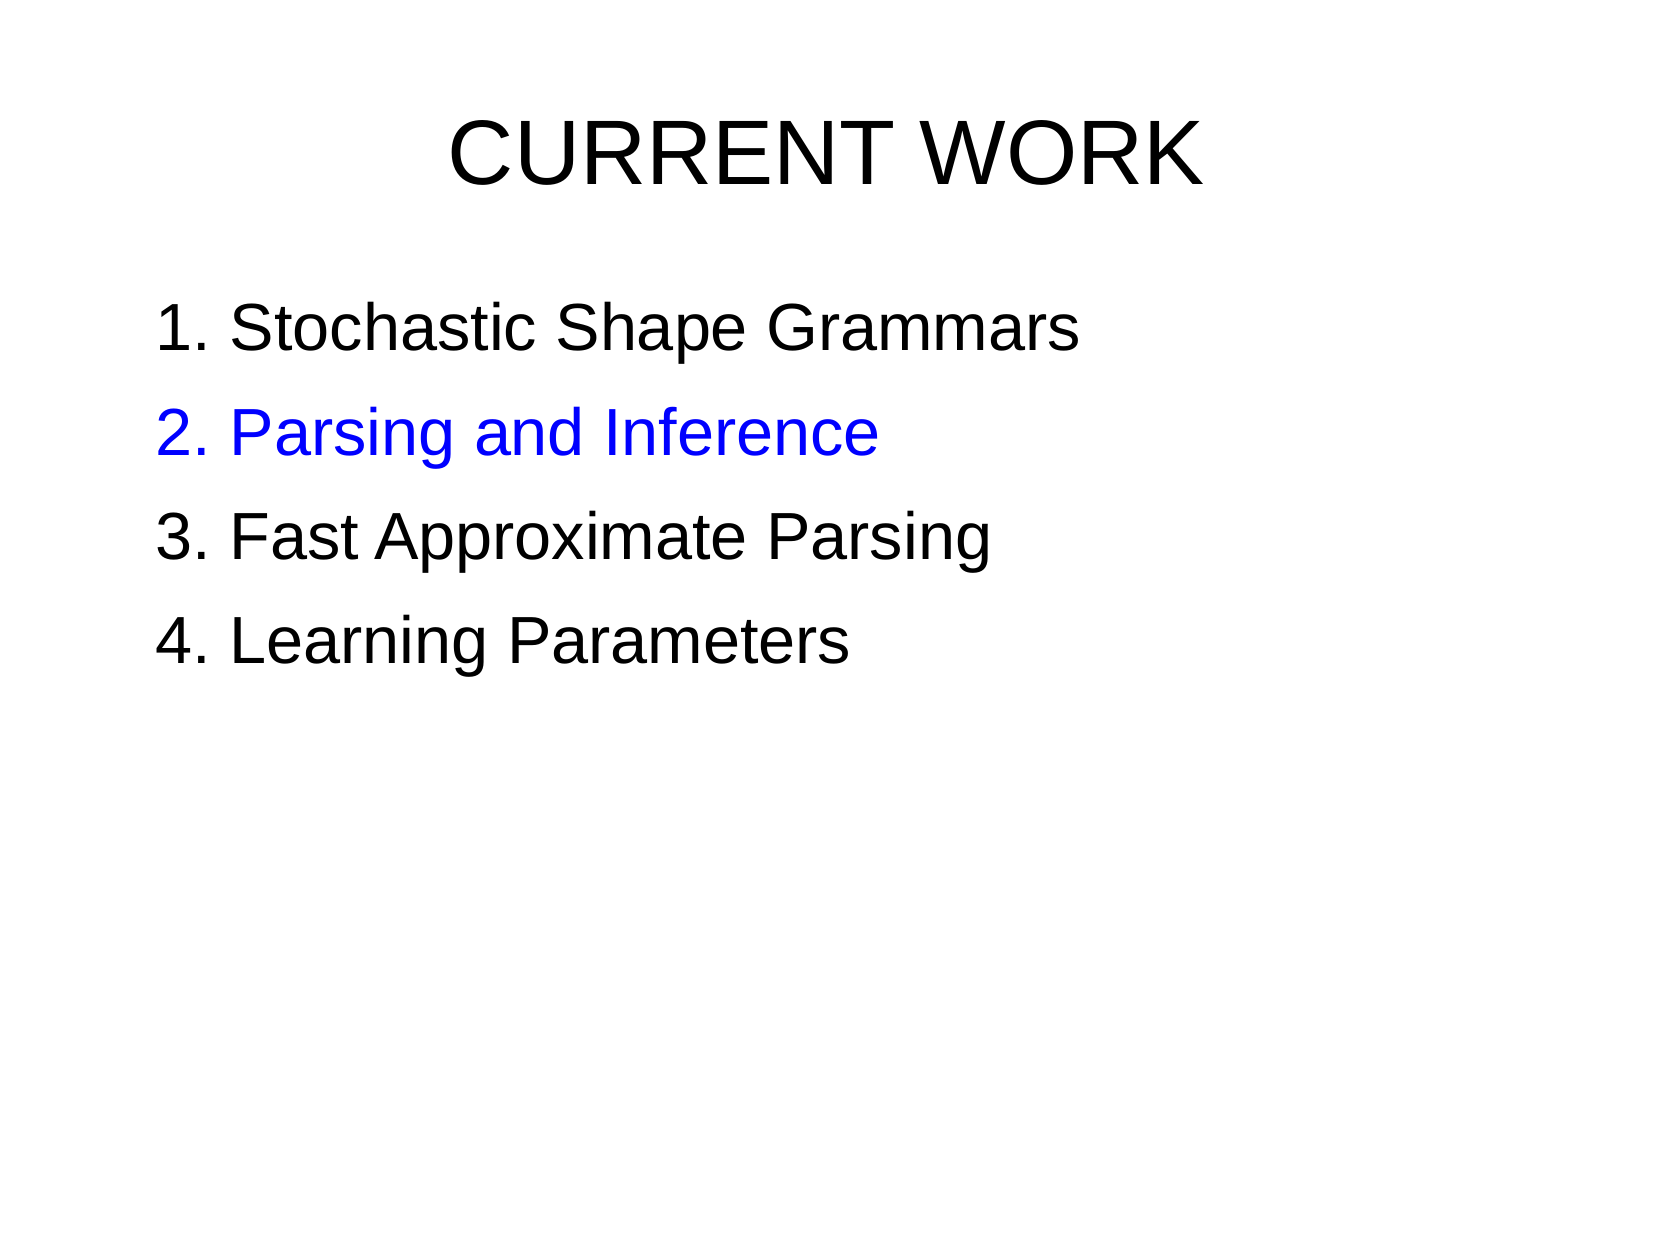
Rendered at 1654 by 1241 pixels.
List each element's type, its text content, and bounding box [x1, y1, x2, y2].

title CURRENT WORK [82, 49, 1571, 257]
list 1. Stochastic Shape Grammars 2. Parsing and Inference 3. Fast Approximate Parsing 4. Learning Parameters [82, 290, 1571, 1109]
